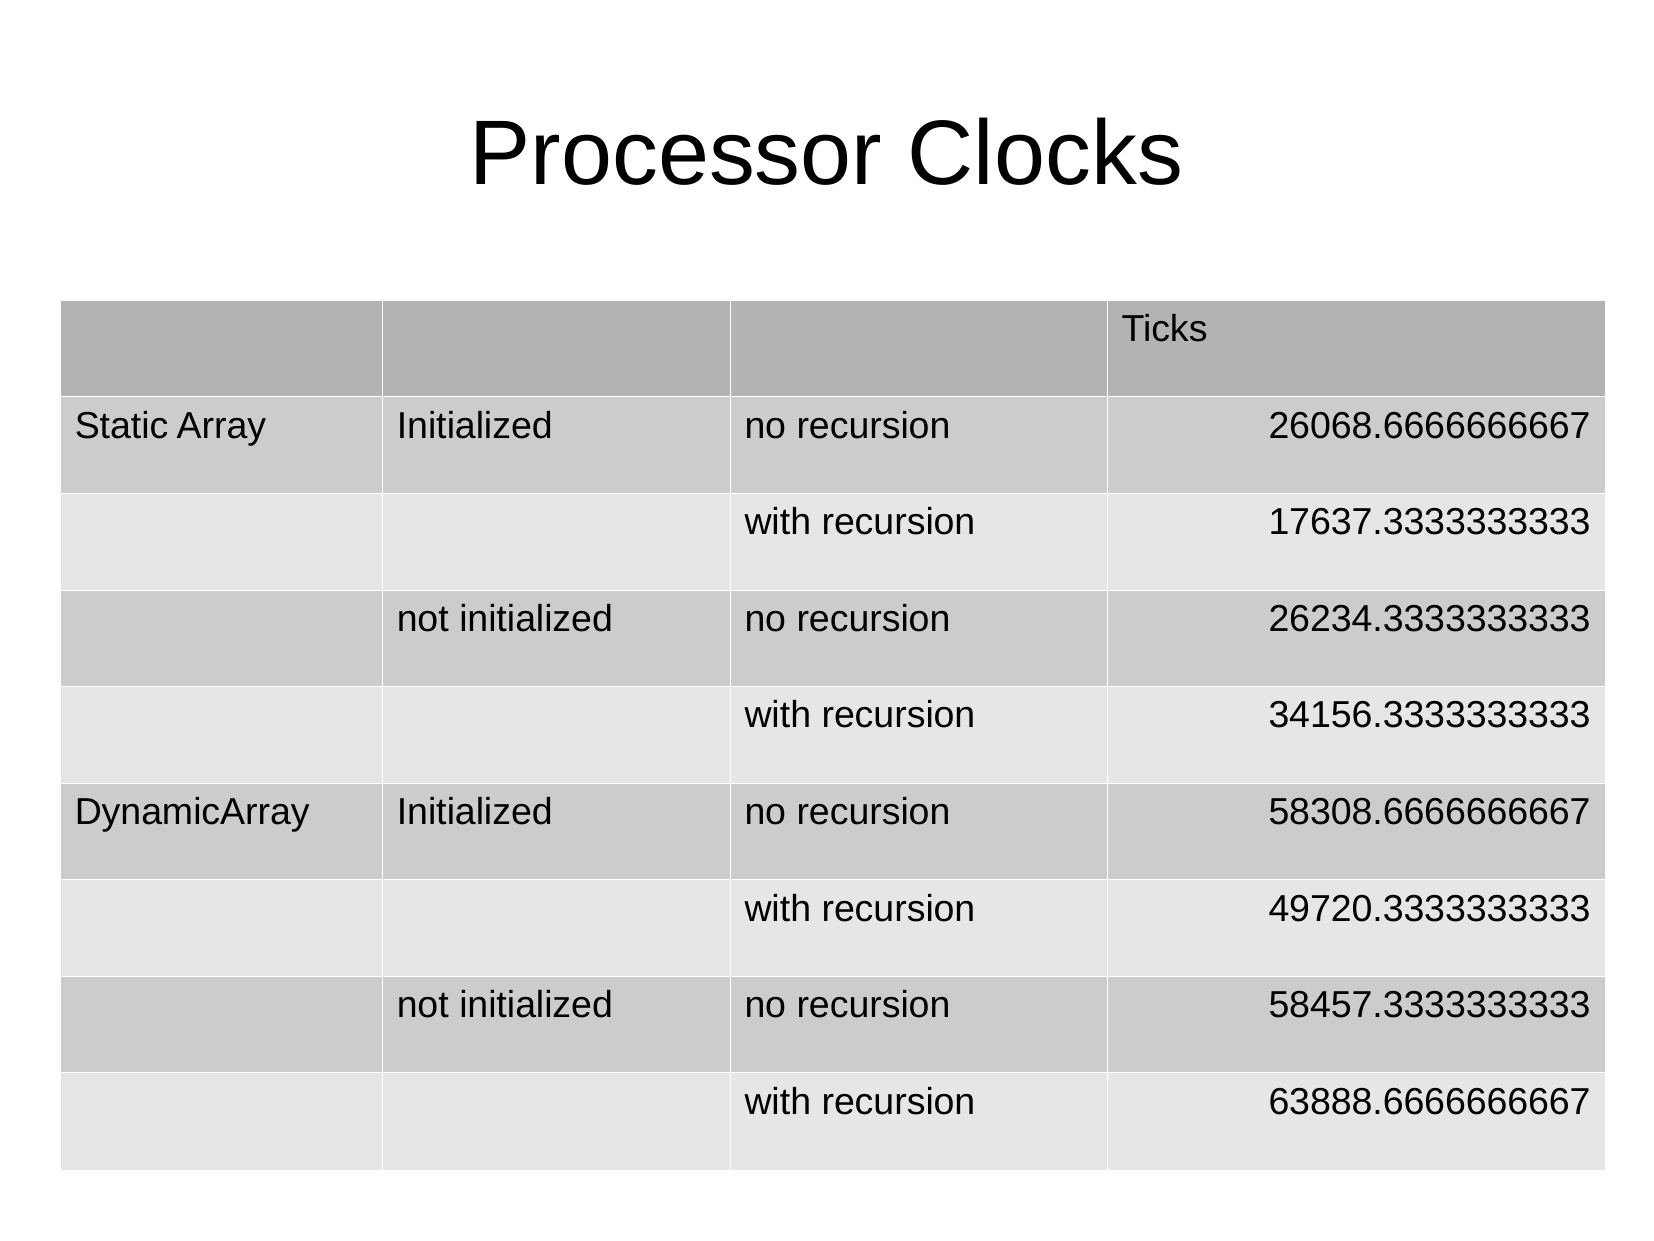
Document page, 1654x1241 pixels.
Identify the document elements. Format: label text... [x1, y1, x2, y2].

table_cell no recursion [731, 591, 1107, 686]
table_cell with recursion [731, 1073, 1107, 1170]
table_cell [61, 880, 382, 976]
table_cell with recursion [731, 880, 1107, 976]
table_cell [61, 494, 382, 590]
table_cell with recursion [731, 687, 1107, 783]
table_header [731, 301, 1107, 396]
table_cell [61, 977, 382, 1072]
table_header Ticks [1108, 301, 1605, 396]
table_cell not initialized [383, 591, 730, 686]
table_cell no recursion [731, 397, 1107, 493]
title Processor Clocks [82, 49, 1571, 257]
table_cell Static Array [61, 397, 382, 493]
table_cell [61, 687, 382, 783]
table_cell [61, 591, 382, 686]
table_cell [383, 494, 730, 590]
table_cell with recursion [731, 494, 1107, 590]
table_cell 34156.3333333333 [1108, 687, 1605, 783]
table_cell 49720.3333333333 [1108, 880, 1605, 976]
table_cell no recursion [731, 784, 1107, 879]
table_cell 63888.6666666667 [1108, 1073, 1605, 1170]
table_cell [61, 1073, 382, 1170]
table_cell [383, 1073, 730, 1170]
table_cell [383, 687, 730, 783]
table_header [383, 301, 730, 396]
table_cell 26068.6666666667 [1108, 397, 1605, 493]
table_cell 26234.3333333333 [1108, 591, 1605, 686]
table_cell not initialized [383, 977, 730, 1072]
table_cell 58457.3333333333 [1108, 977, 1605, 1072]
table_cell Initialized [383, 784, 730, 879]
table_cell [383, 880, 730, 976]
table_cell DynamicArray [61, 784, 382, 879]
table_cell 58308.6666666667 [1108, 784, 1605, 879]
table_cell Initialized [383, 397, 730, 493]
table_header [61, 301, 382, 396]
table_cell 17637.3333333333 [1108, 494, 1605, 590]
table_cell no recursion [731, 977, 1107, 1072]
